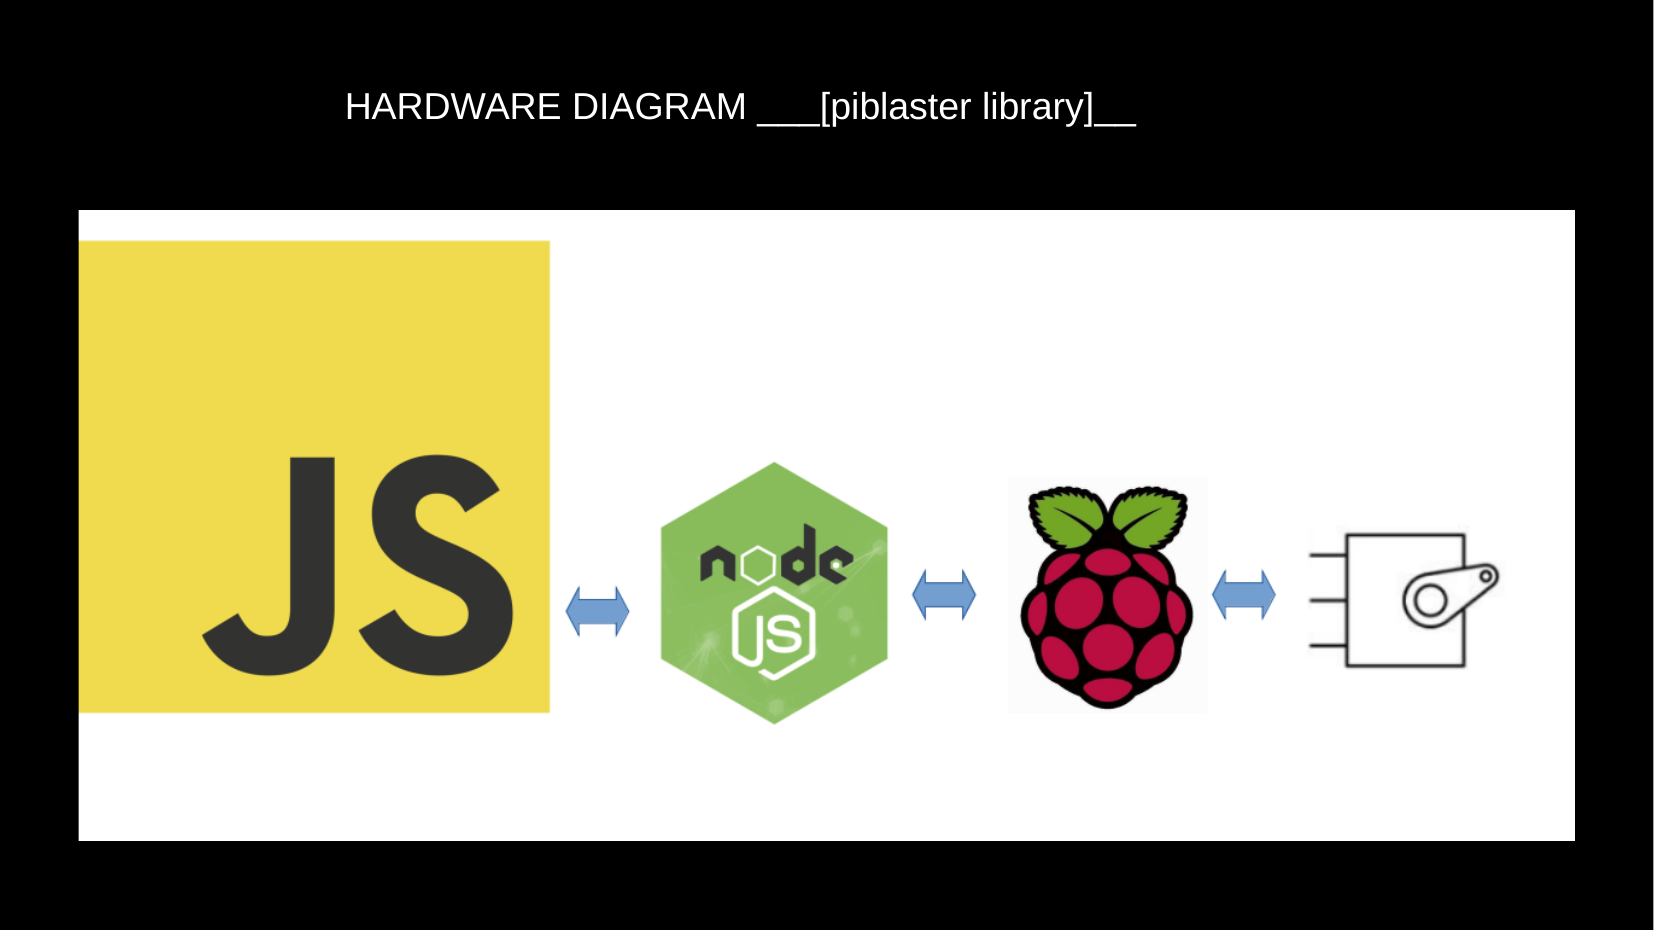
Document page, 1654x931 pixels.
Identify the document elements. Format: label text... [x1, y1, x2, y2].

picture [78, 210, 1576, 841]
text_box HARDWARE DIAGRAM ___[piblaster library]__ [330, 78, 1456, 177]
